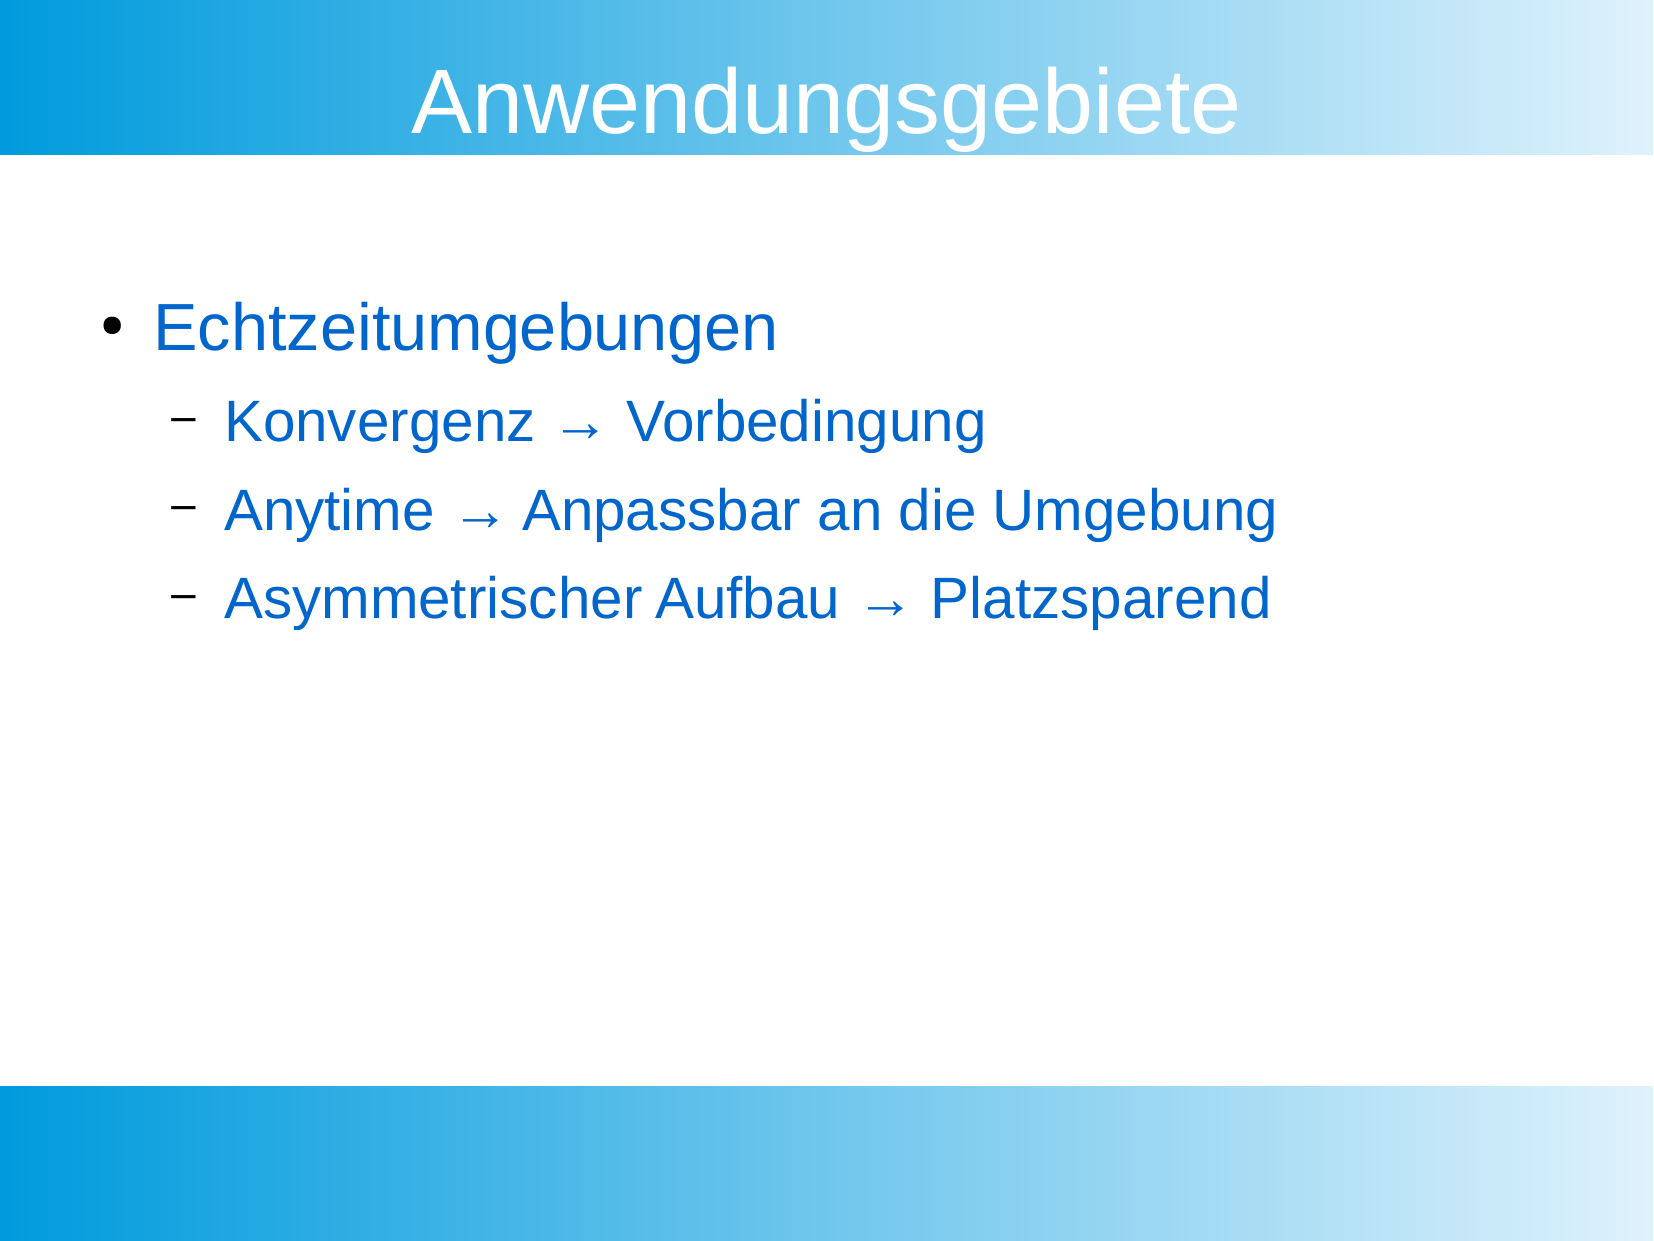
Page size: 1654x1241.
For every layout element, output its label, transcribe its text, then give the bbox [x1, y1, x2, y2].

list Echtzeitumgebungen Konvergenz → Vorbedingung Anytime → Anpassbar an die Umgebung Asymmetrischer Aufbau → Platzsparend [82, 290, 1571, 1010]
title Anwendungsgebiete [82, 49, 1571, 155]
